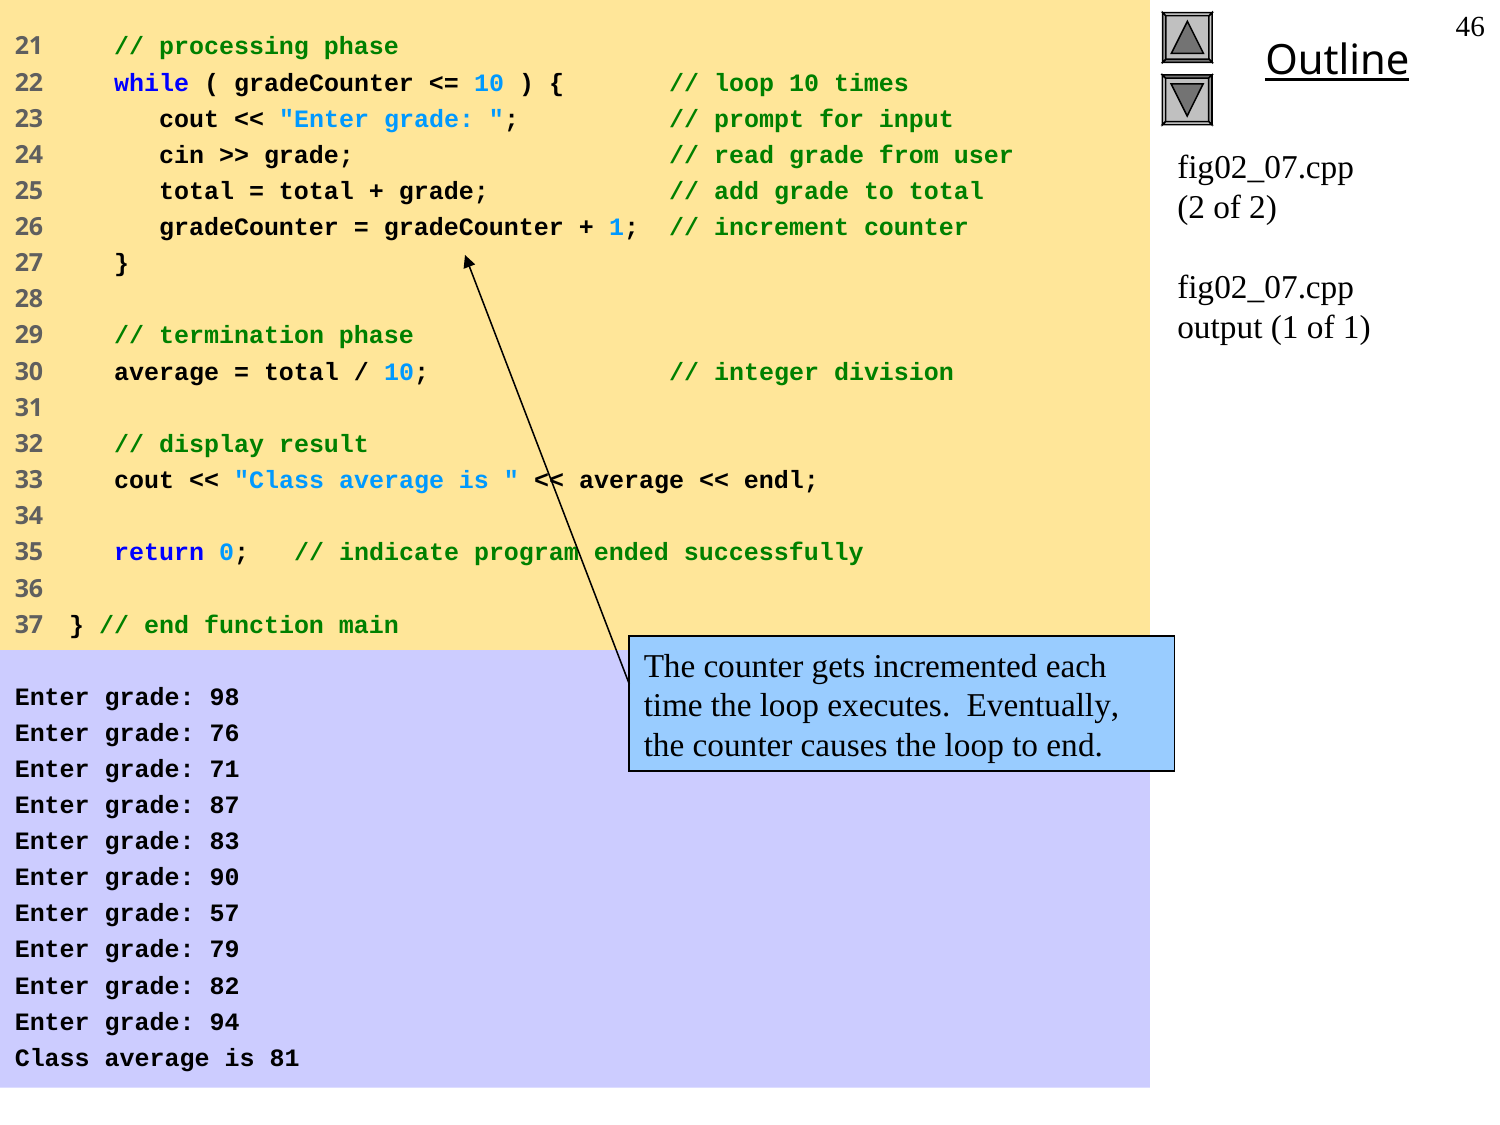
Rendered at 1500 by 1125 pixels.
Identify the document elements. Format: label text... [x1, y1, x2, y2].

subtitle 21 // processing phase 22 while ( gradeCounter <= 10 ) { // loop 10 times 23 cout << "Enter grade: "; // prompt for input 24 cin >> grade; // read grade from user 25 total = total + grade; // add grade to total 26 gradeCounter = gradeCounter + 1; // increment counter 27 } 28 29 // termination phase 30 average = total / 10; // integer division 31 32 // display result 33 cout << "Class average is " << average << endl; 34 35 return 0; // indicate program ended successfully 36 37 } // end function main [0, 0, 1150, 650]
title fig02_07.cpp (2 of 2) fig02_07.cpp output (1 of 1) [1162, 137, 1500, 925]
text_box The counter gets incremented each time the loop executes. Eventually, the counter causes the loop to end. [629, 636, 1175, 772]
text_box Enter grade: 98 Enter grade: 76 Enter grade: 71 Enter grade: 87 Enter grade: 83 Enter grade: 90 Enter grade: 57 Enter grade: 79 Enter grade: 82 Enter grade: 94 Class average is 81 [0, 650, 1150, 1088]
